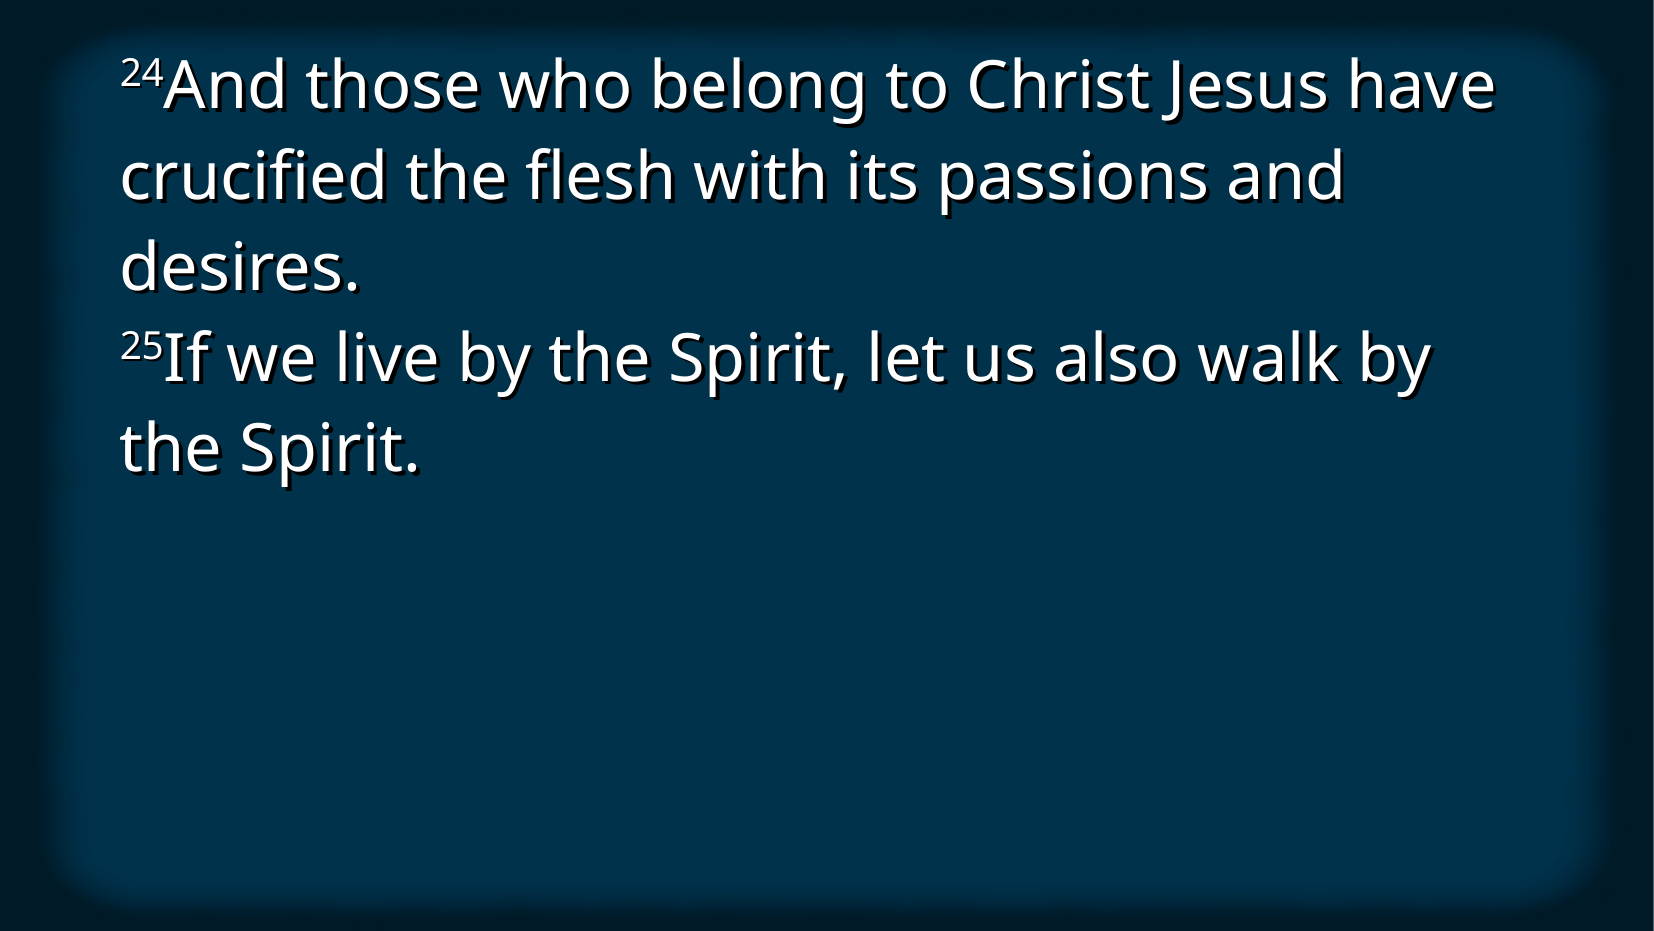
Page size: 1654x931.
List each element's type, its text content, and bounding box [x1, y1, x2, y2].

text_box 24And those who belong to Christ Jesus have crucified the flesh with its passions and desires. 25If we live by the Spirit, let us also walk by the Spirit. [105, 30, 1561, 489]
picture [0, 0, 1654, 931]
